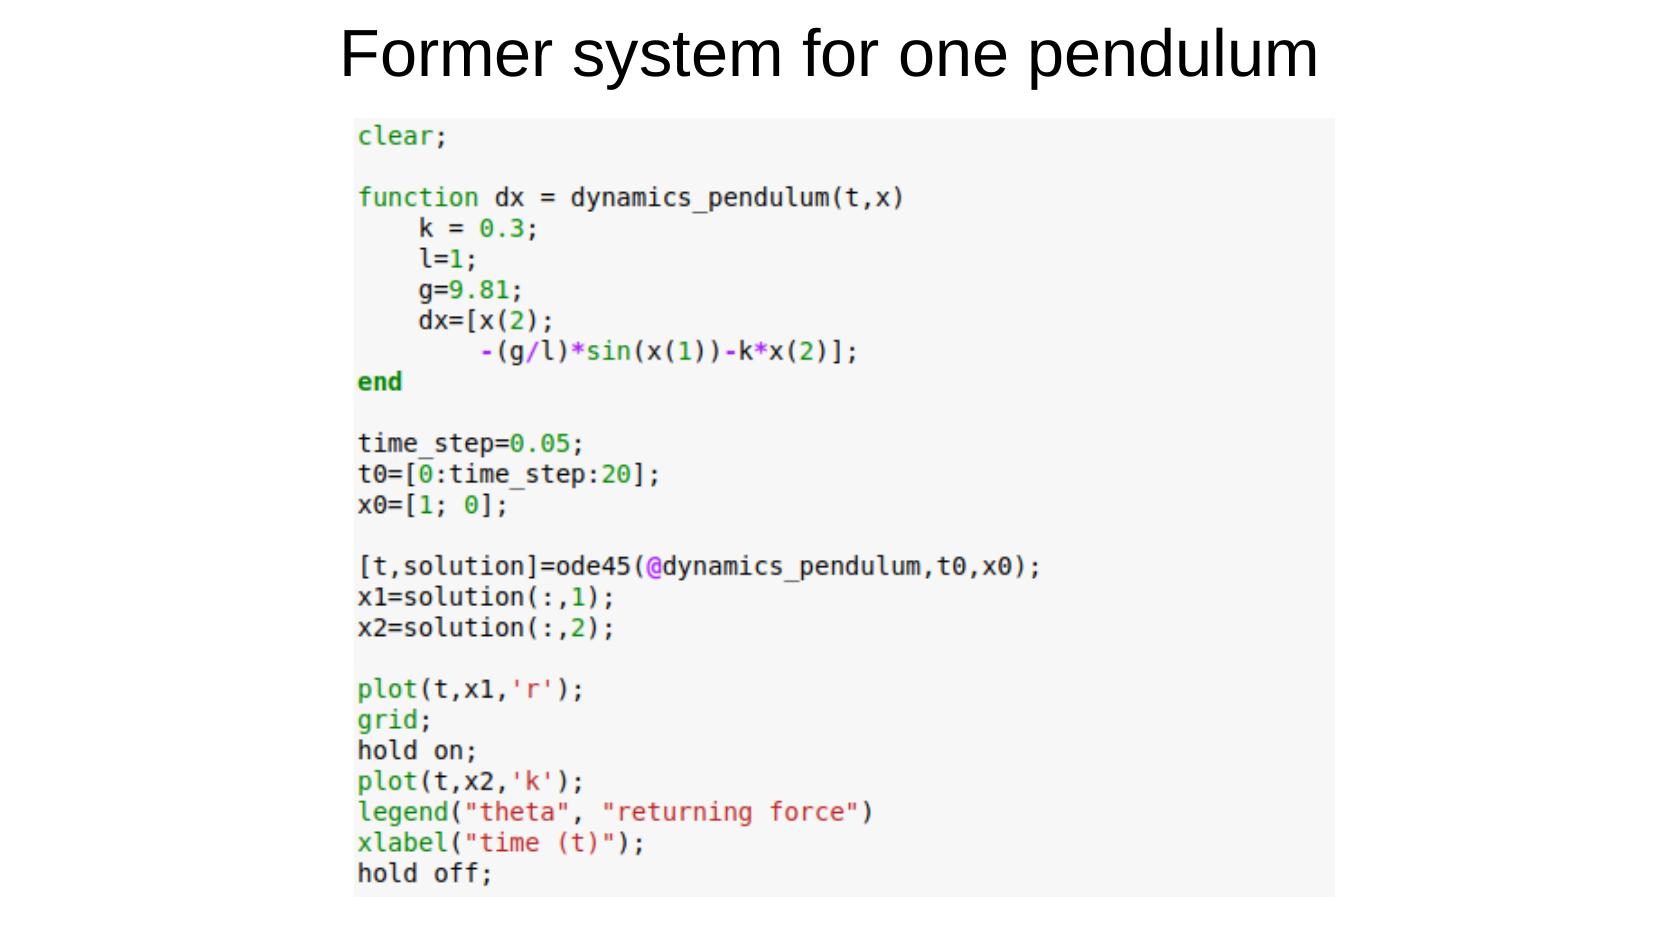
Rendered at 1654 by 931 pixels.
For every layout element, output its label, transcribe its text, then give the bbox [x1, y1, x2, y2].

text_box Former system for one pendulum [324, 9, 1359, 99]
picture [354, 118, 1335, 897]
